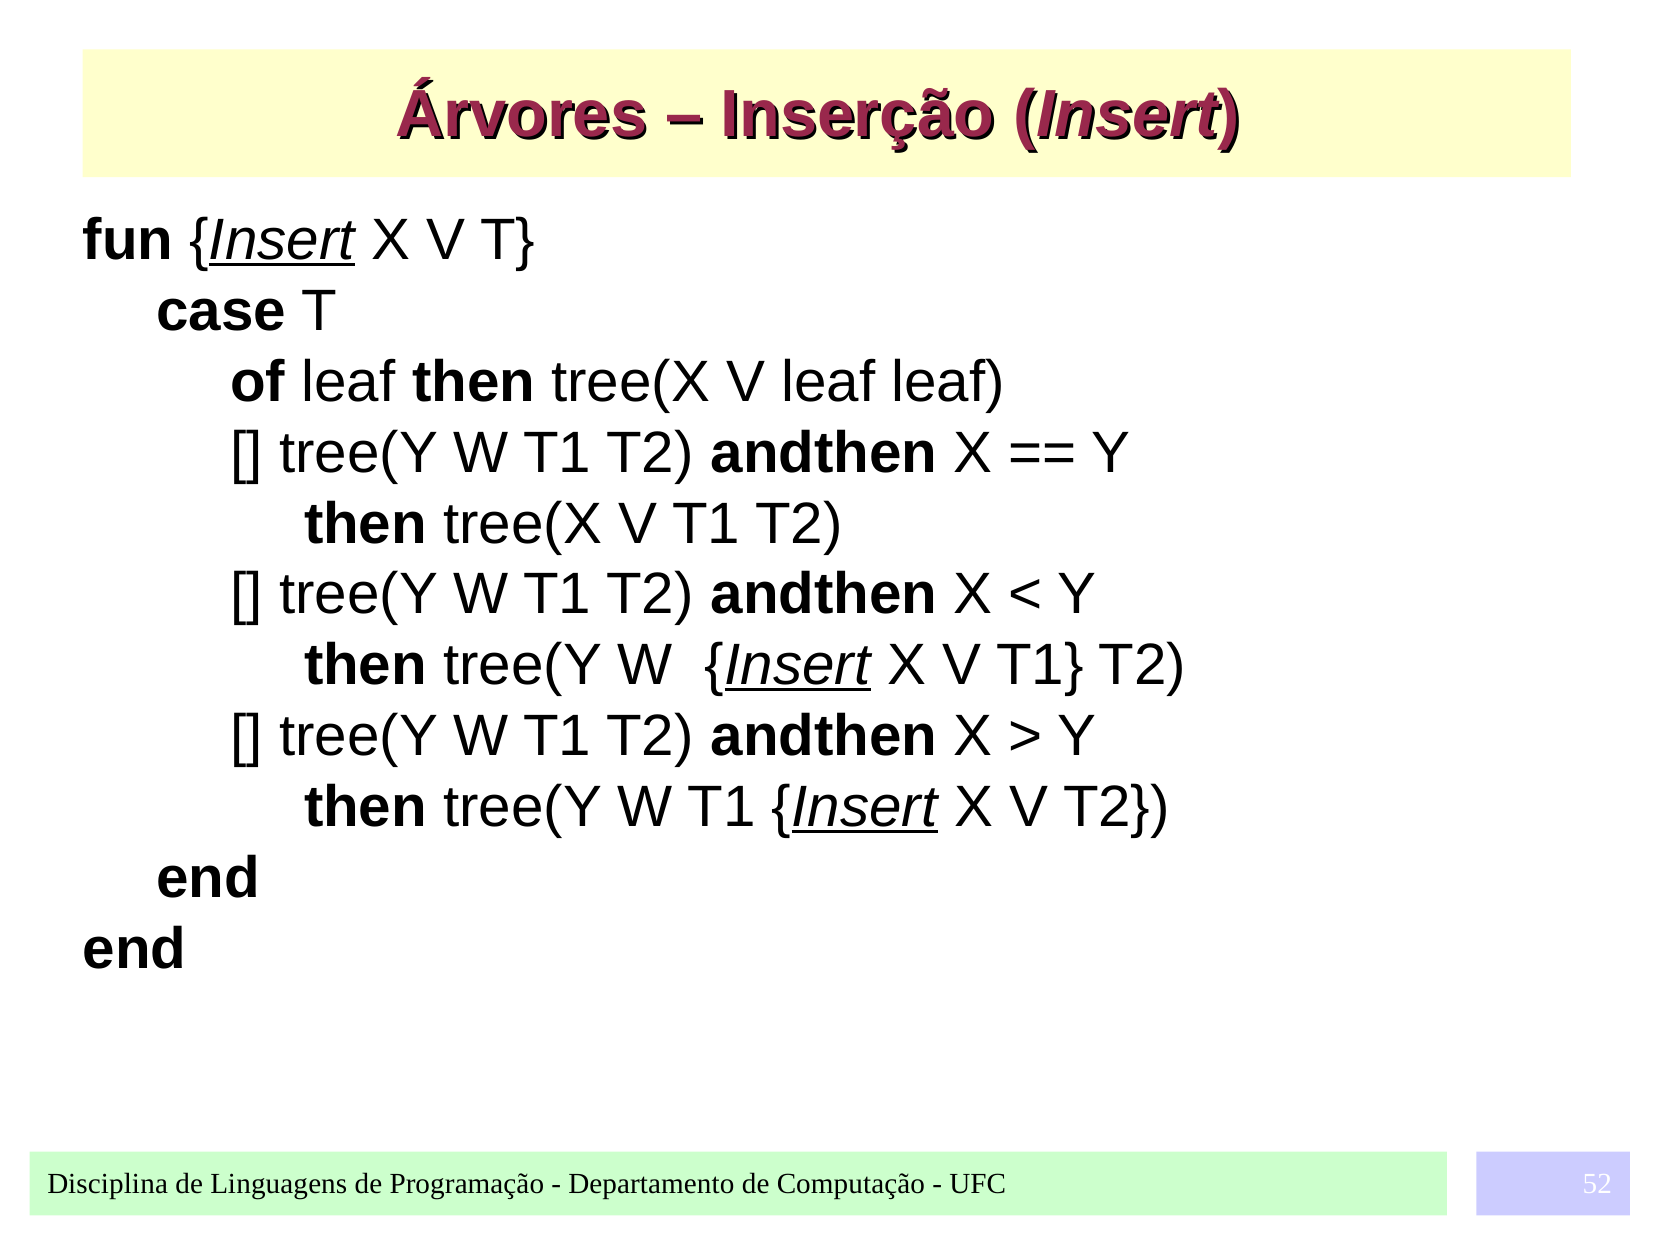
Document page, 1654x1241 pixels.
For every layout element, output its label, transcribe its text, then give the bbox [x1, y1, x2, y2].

list fun {Insert X V T} case T of leaf then tree(X V leaf leaf) [] tree(Y W T1 T2) andthen X == Y then tree(X V T1 T2) [] tree(Y W T1 T2) andthen X < Y then tree(Y W {Insert X V T1} T2) [] tree(Y W T1 T2) andthen X > Y then tree(Y W T1 {Insert X V T2}) end end [82, 206, 1571, 1137]
title Árvores – Inserção (Insert) [82, 49, 1571, 178]
